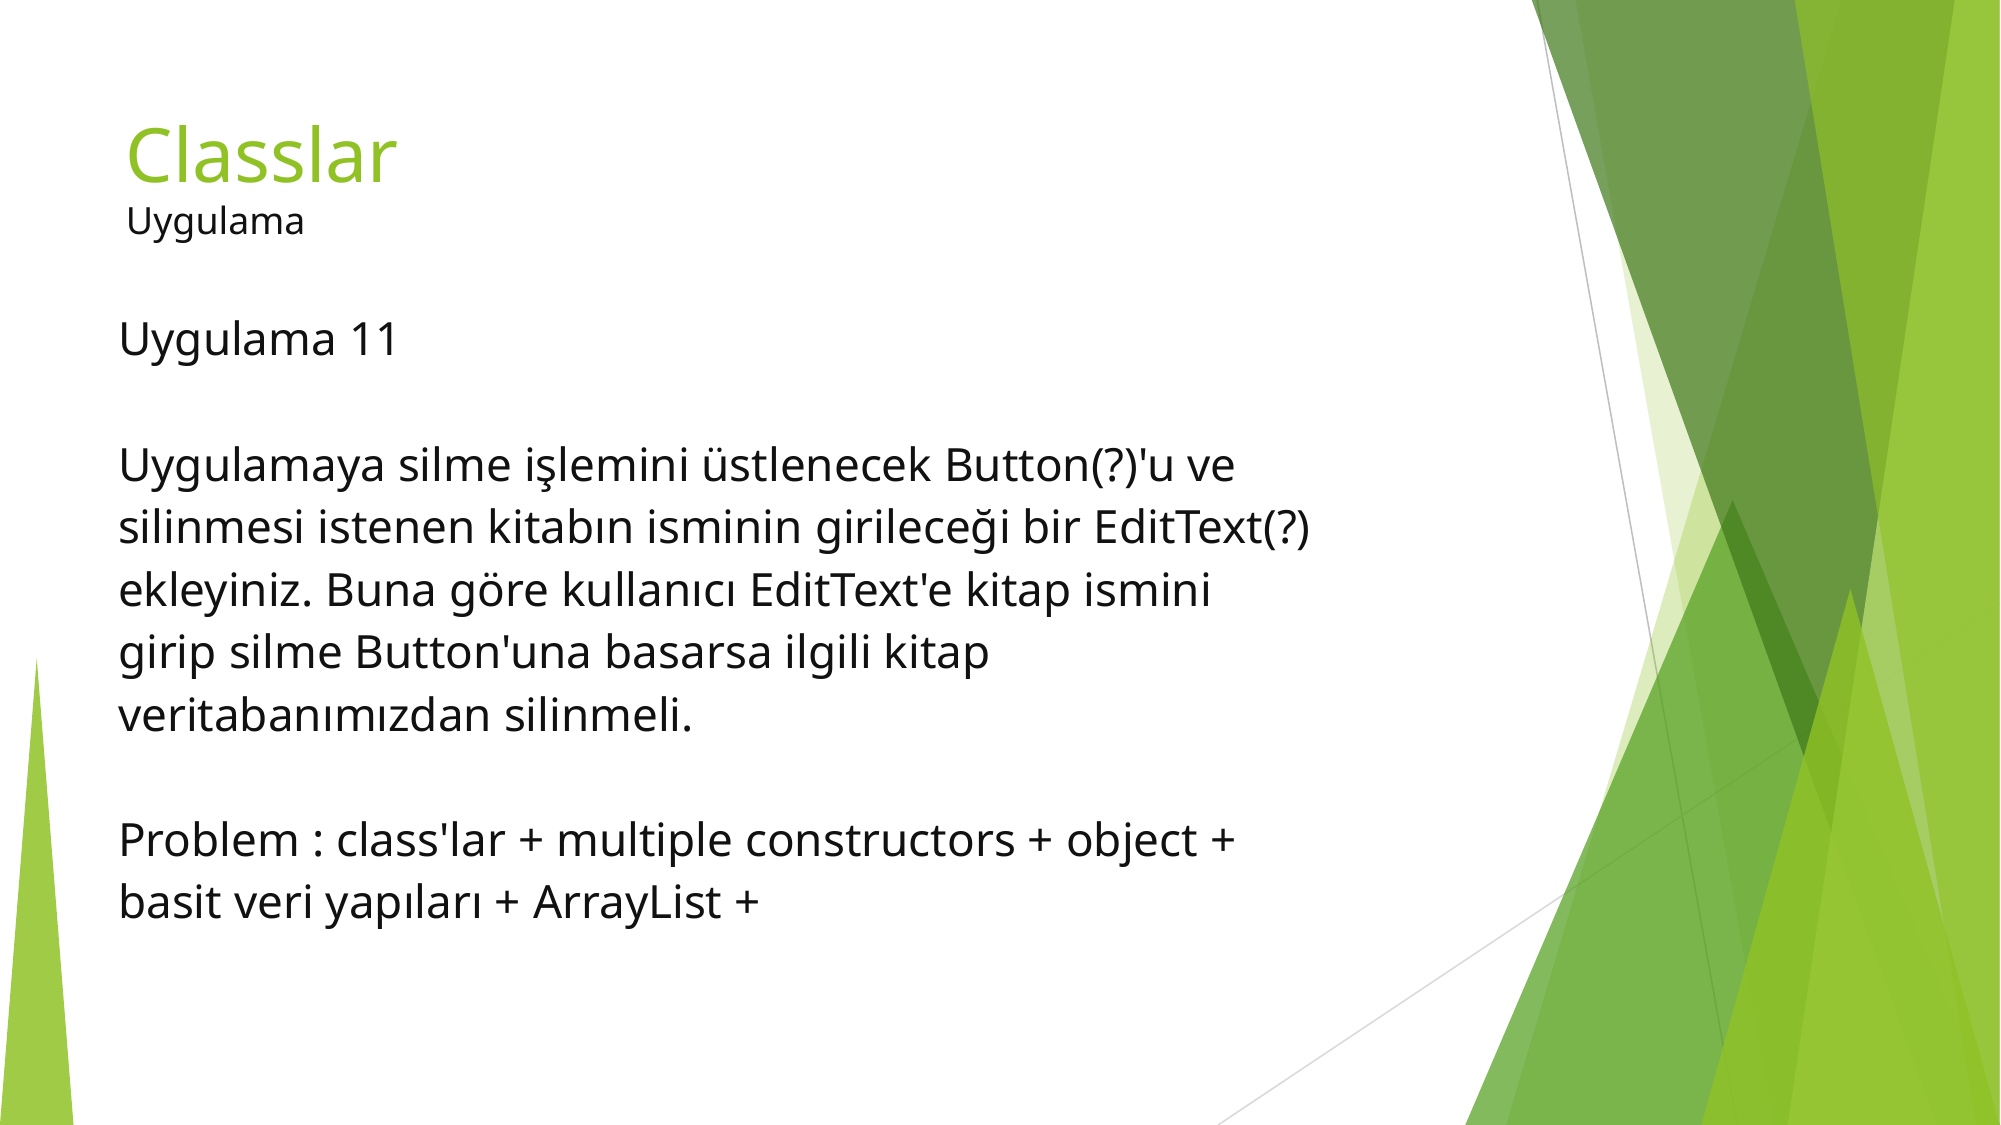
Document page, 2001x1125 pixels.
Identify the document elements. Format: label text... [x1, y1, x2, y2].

text_box Uygulama 11 Uygulamaya silme işlemini üstlenecek Button(?)'u ve silinmesi istenen kitabın isminin girileceği bir EditText(?) ekleyiniz. Buna göre kullanıcı EditText'e kitap ismini girip silme Button'una basarsa ilgili kitap veritabanımızdan silinmeli. Problem : class'lar + multiple constructors + object + basit veri yapıları + ArrayList + [118, 306, 1323, 934]
title Classlar Uygulama [111, 99, 1522, 317]
